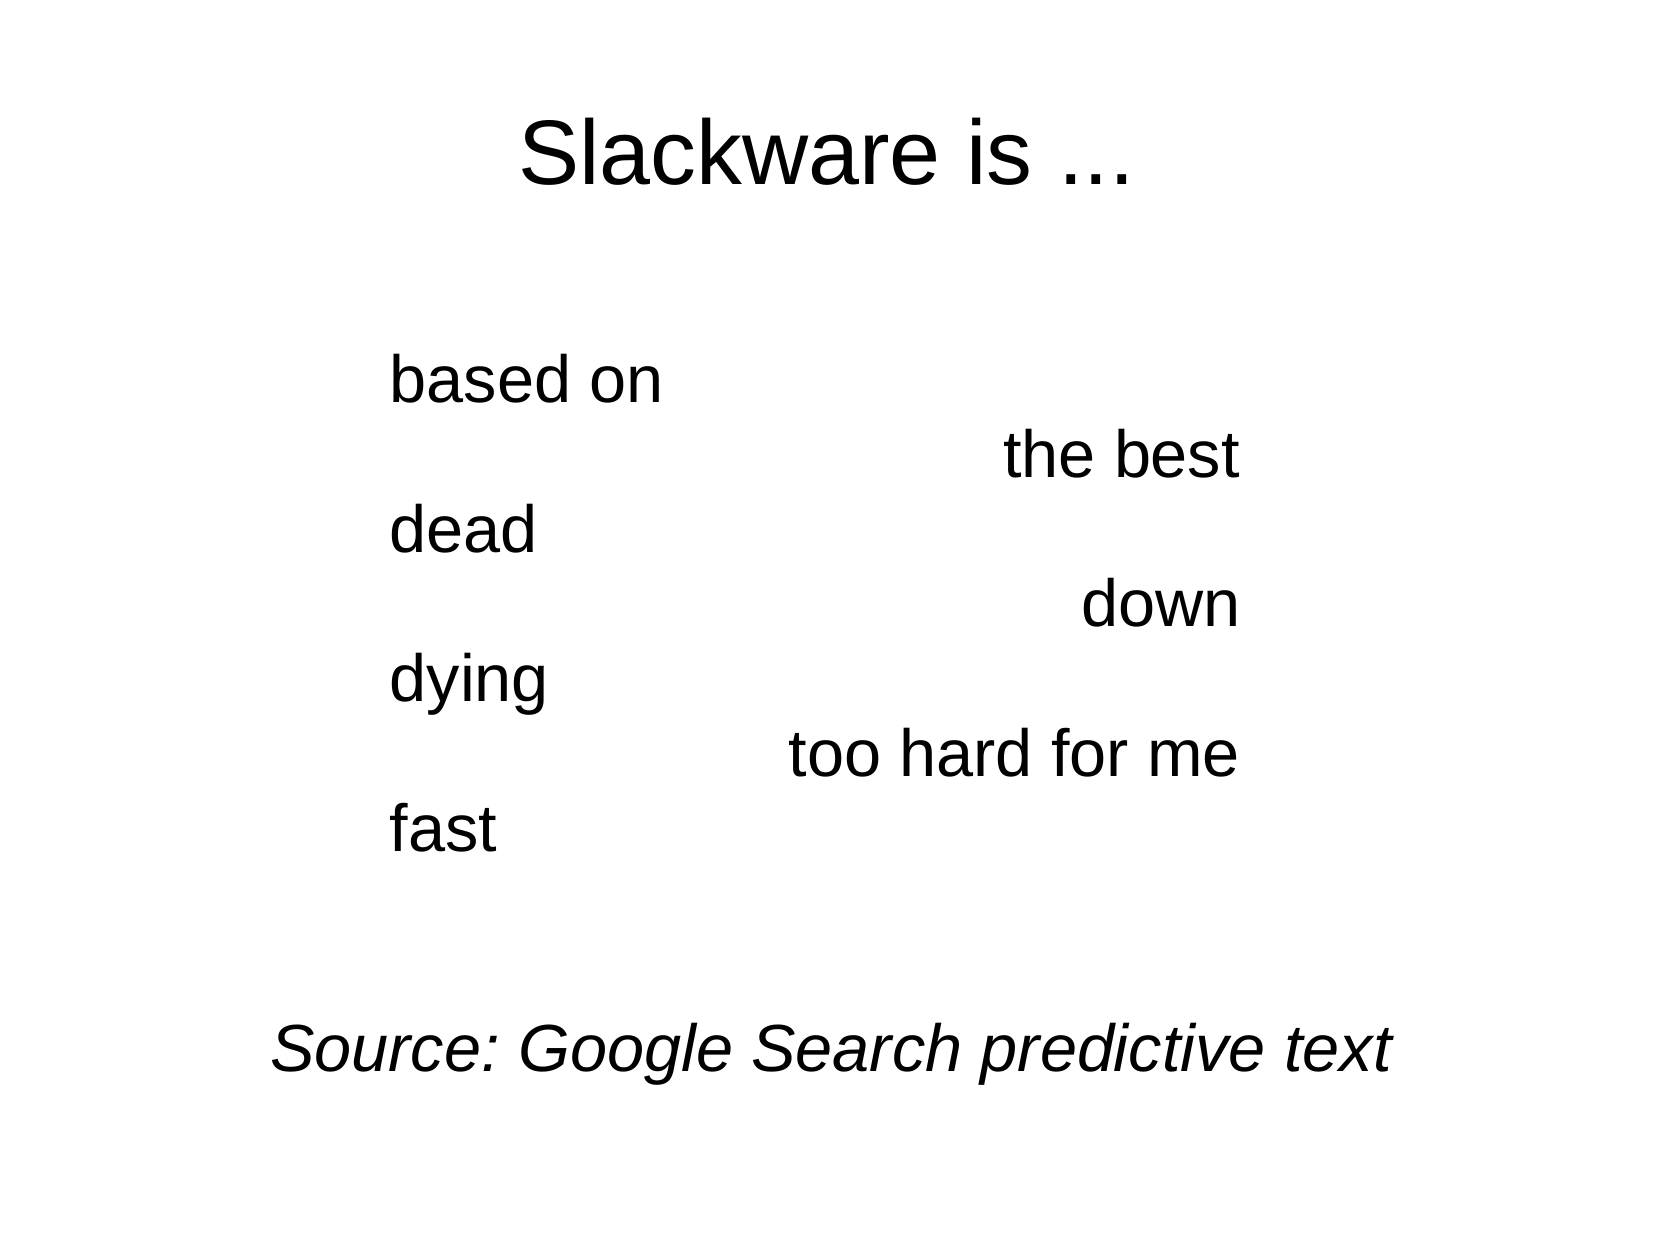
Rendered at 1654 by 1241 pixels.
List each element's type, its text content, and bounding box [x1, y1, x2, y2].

text_box Source: Google Search predictive text [103, 928, 1560, 1170]
title Slackware is ... [82, 49, 1571, 257]
text_box based on the best dead down dying too hard for me fast [389, 341, 1241, 866]
